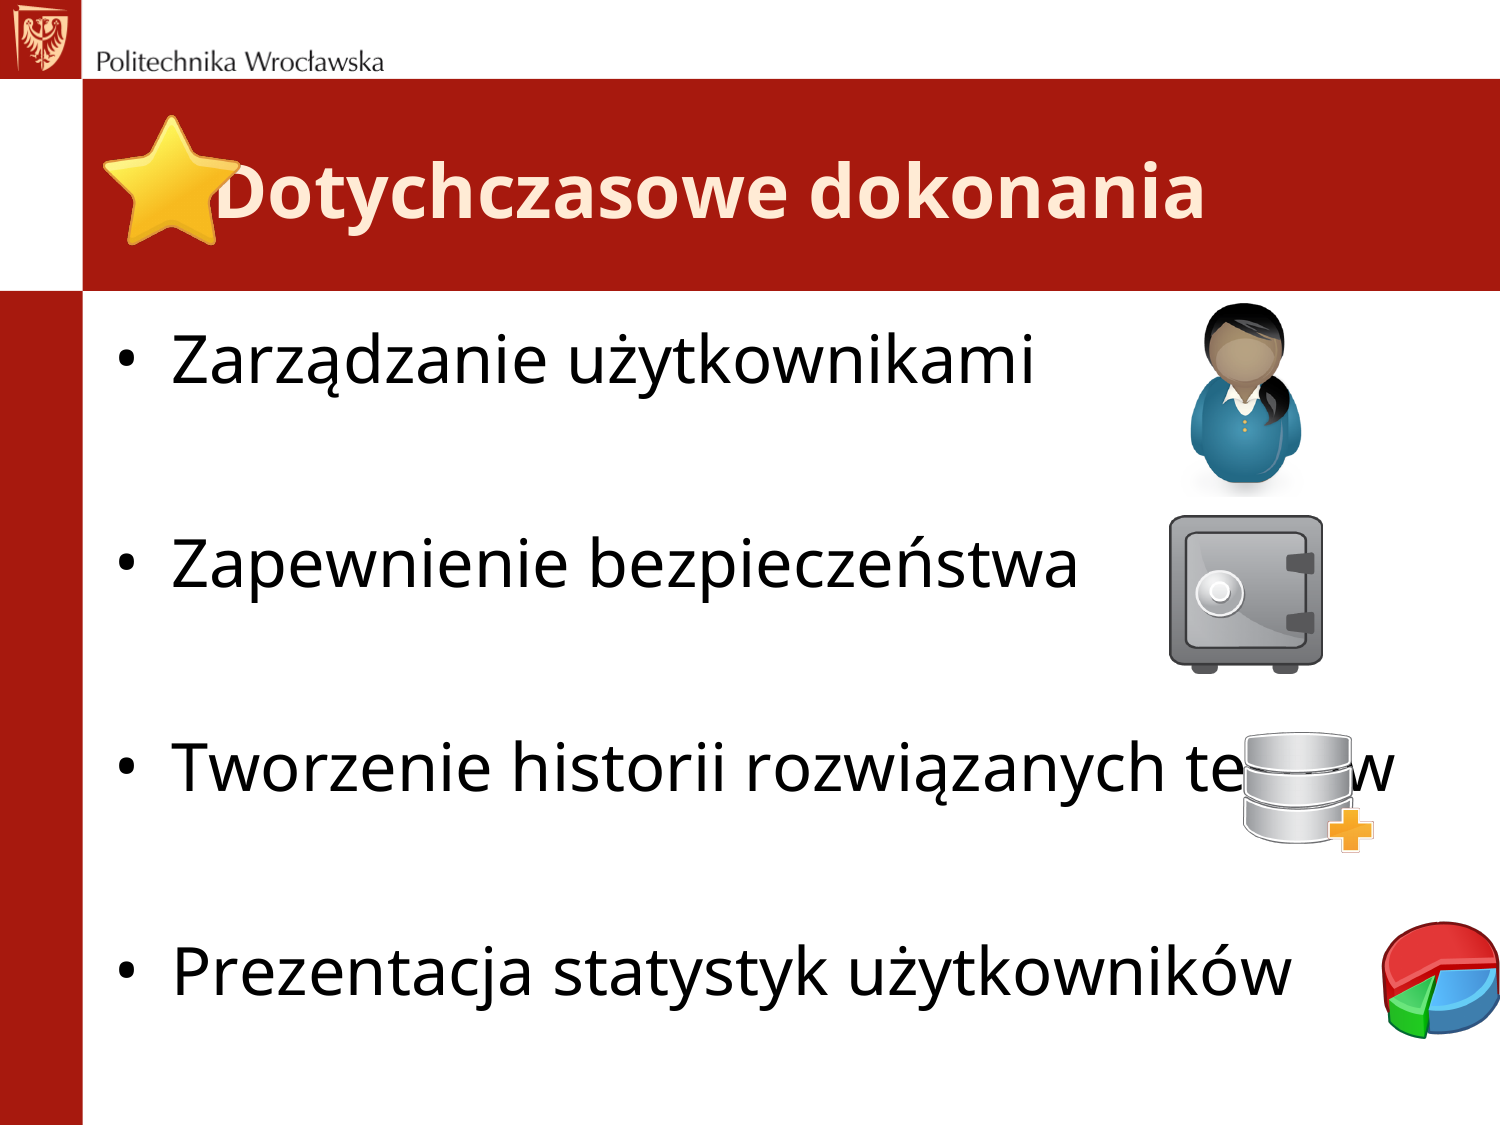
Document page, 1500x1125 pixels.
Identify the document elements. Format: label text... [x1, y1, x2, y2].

picture [94, 103, 249, 258]
picture [1370, 909, 1500, 1052]
picture [1169, 291, 1324, 497]
picture [1169, 515, 1323, 674]
list Zarządzanie użytkownikami Zapewnienie bezpieczeństwa Tworzenie historii rozwiązanych testów Prezentacja statystyk użytkowników [100, 308, 1483, 1106]
title Dotychczasowe dokonania [100, 103, 1483, 274]
picture [0, 0, 384, 79]
picture [1243, 732, 1382, 861]
